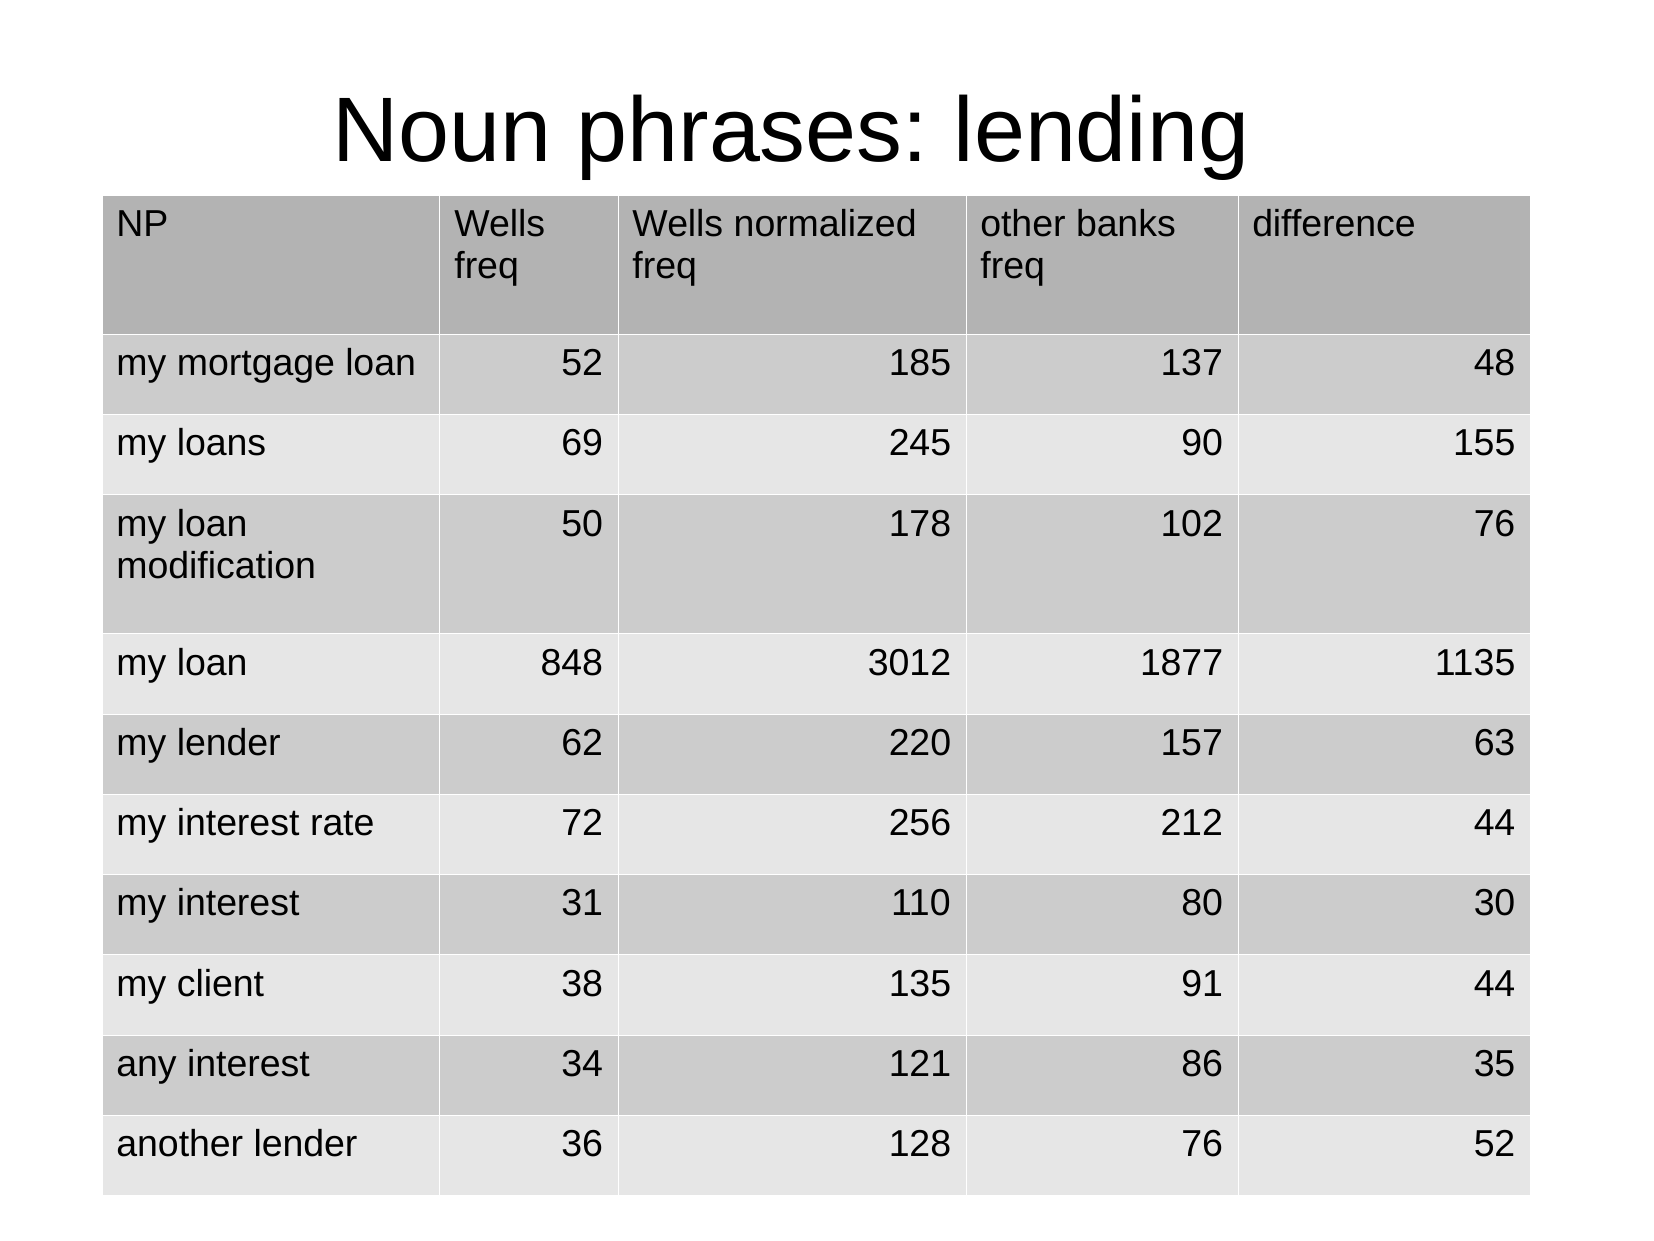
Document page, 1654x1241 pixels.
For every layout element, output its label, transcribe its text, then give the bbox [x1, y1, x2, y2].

table_cell my lender [103, 715, 439, 794]
table_header NP [103, 196, 439, 334]
table_cell 30 [1239, 875, 1530, 954]
table_cell 63 [1239, 715, 1530, 794]
table_cell 212 [967, 795, 1238, 874]
table_cell 72 [440, 795, 618, 874]
table_cell 178 [619, 495, 966, 633]
table_cell my interest [103, 875, 439, 954]
table_cell 44 [1239, 955, 1530, 1035]
table_cell 220 [619, 715, 966, 794]
table_cell any interest [103, 1036, 439, 1115]
table_cell 848 [440, 634, 618, 714]
table_cell 38 [440, 955, 618, 1035]
table_cell 1877 [967, 634, 1238, 714]
table_cell my loan modification [103, 495, 439, 633]
table_cell 102 [967, 495, 1238, 633]
table_cell 62 [440, 715, 618, 794]
table_cell 69 [440, 415, 618, 494]
title Noun phrases: lending [82, 49, 1501, 211]
table_header other banks freq [967, 196, 1238, 334]
table_cell my loans [103, 415, 439, 494]
table_cell 91 [967, 955, 1238, 1035]
table_cell my mortgage loan [103, 335, 439, 414]
table_cell 135 [619, 955, 966, 1035]
table_cell 36 [440, 1116, 618, 1195]
table_cell 256 [619, 795, 966, 874]
table_cell 50 [440, 495, 618, 633]
table_cell 110 [619, 875, 966, 954]
table_header Wells freq [440, 196, 618, 334]
table_cell 90 [967, 415, 1238, 494]
table_cell 35 [1239, 1036, 1530, 1115]
table_cell 31 [440, 875, 618, 954]
table_cell my client [103, 955, 439, 1035]
table_header difference [1239, 196, 1530, 334]
table_cell 155 [1239, 415, 1530, 494]
table_cell 86 [967, 1036, 1238, 1115]
table_cell 137 [967, 335, 1238, 414]
table_cell 3012 [619, 634, 966, 714]
table_cell my interest rate [103, 795, 439, 874]
table_cell 52 [1239, 1116, 1530, 1195]
table_cell 80 [967, 875, 1238, 954]
table_cell my loan [103, 634, 439, 714]
table_cell 121 [619, 1036, 966, 1115]
table_cell 52 [440, 335, 618, 414]
table_cell 44 [1239, 795, 1530, 874]
table_cell 76 [1239, 495, 1530, 633]
table_cell 245 [619, 415, 966, 494]
table_cell 34 [440, 1036, 618, 1115]
table_cell 157 [967, 715, 1238, 794]
table_header Wells normalized freq [619, 196, 966, 334]
table_cell 128 [619, 1116, 966, 1195]
table_cell another lender [103, 1116, 439, 1195]
table_cell 76 [967, 1116, 1238, 1195]
table_cell 185 [619, 335, 966, 414]
table_cell 48 [1239, 335, 1530, 414]
table_cell 1135 [1239, 634, 1530, 714]
